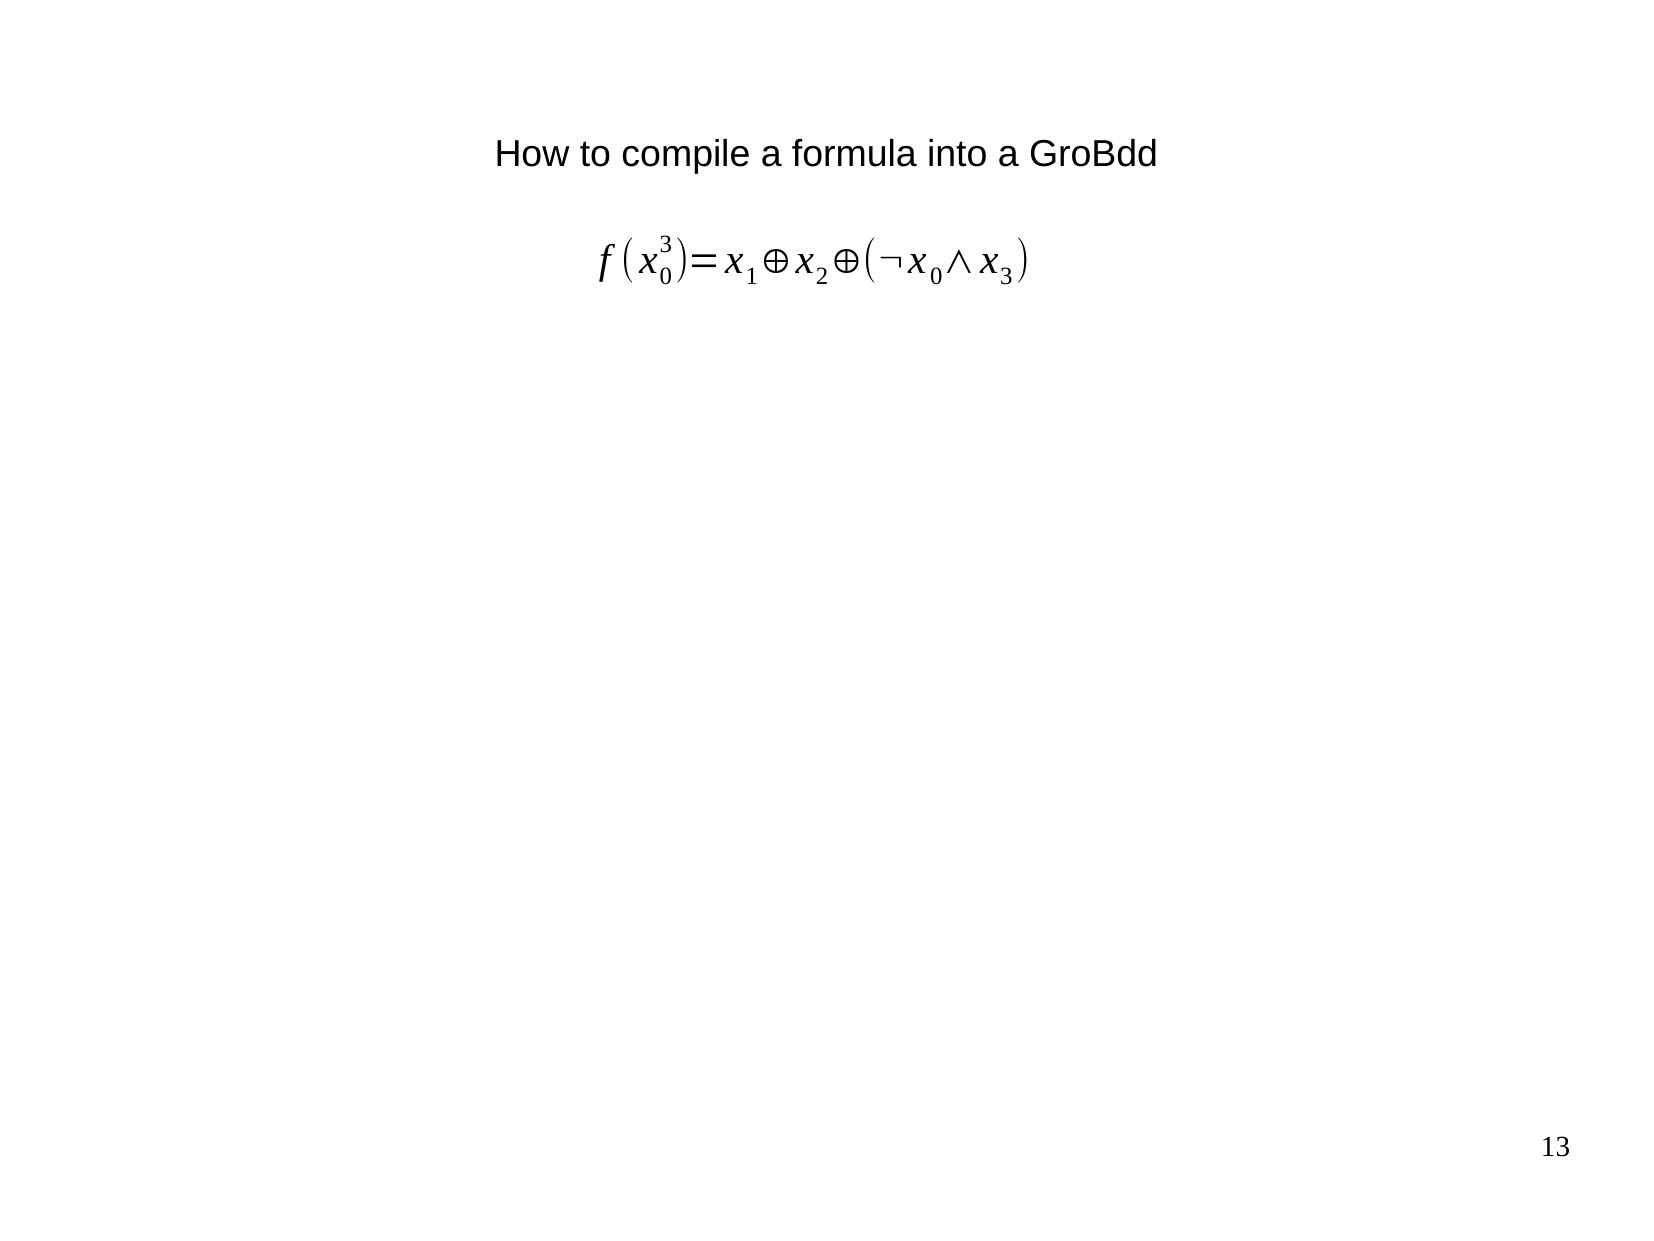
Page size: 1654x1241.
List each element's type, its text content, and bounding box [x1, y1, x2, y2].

title How to compile a formula into a GroBdd [82, 49, 1571, 257]
chart [590, 257, 1036, 289]
